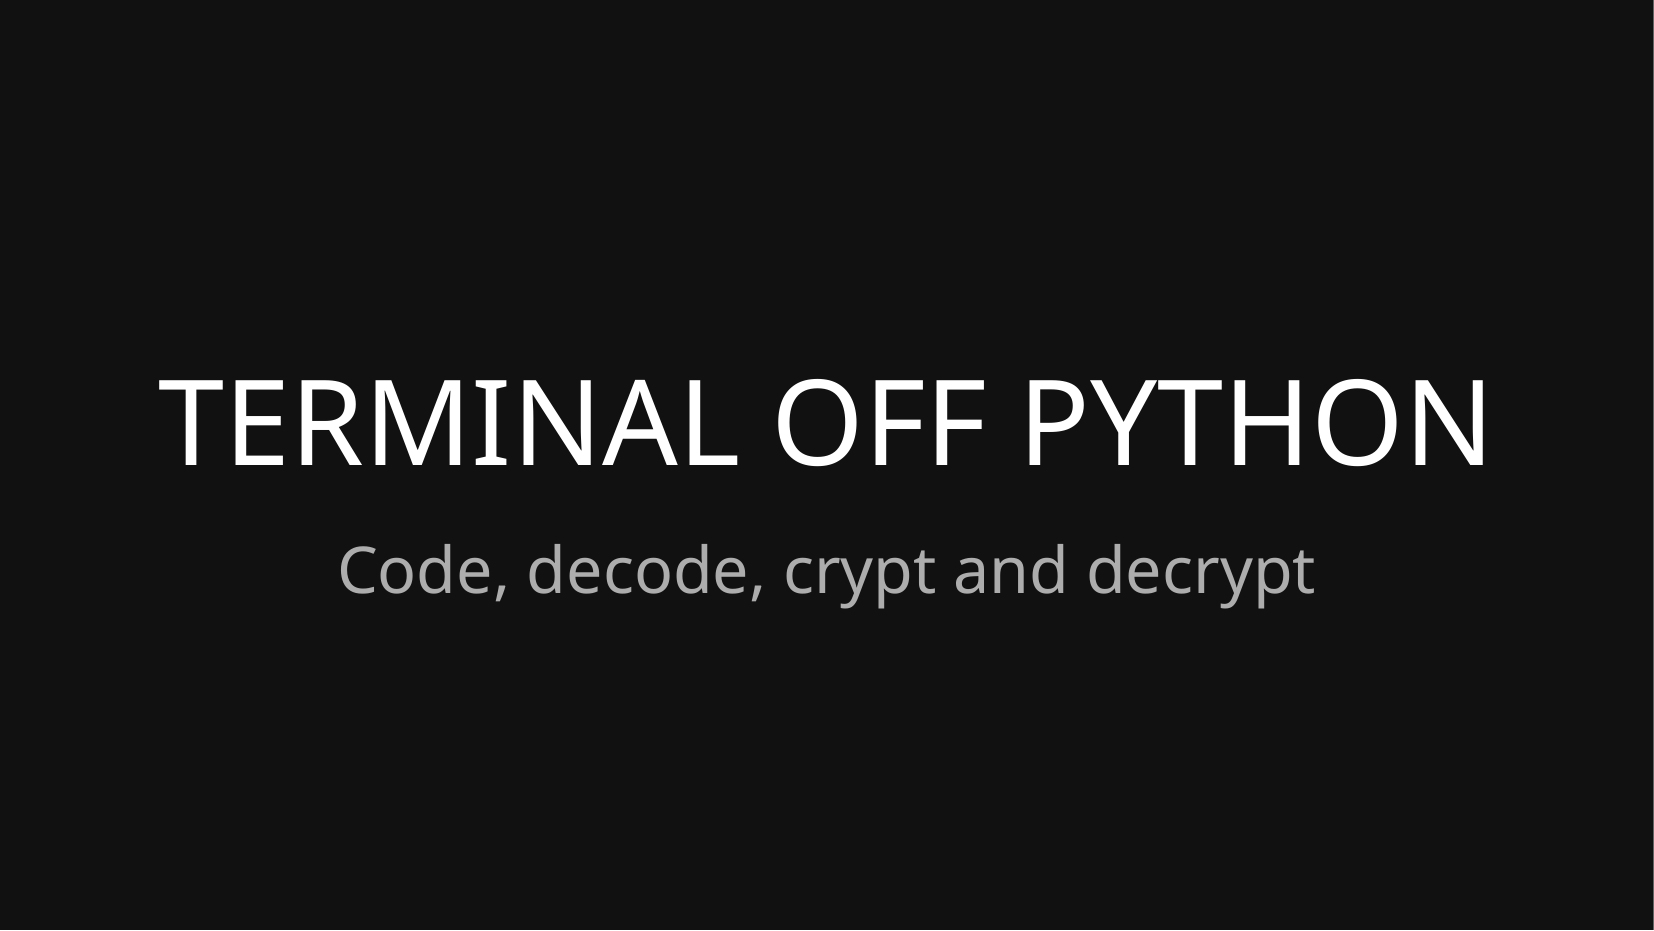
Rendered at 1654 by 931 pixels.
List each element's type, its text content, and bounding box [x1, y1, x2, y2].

subtitle Code, decode, crypt and decrypt [56, 512, 1598, 656]
title TERMINAL OFF PYTHON [56, 134, 1598, 506]
